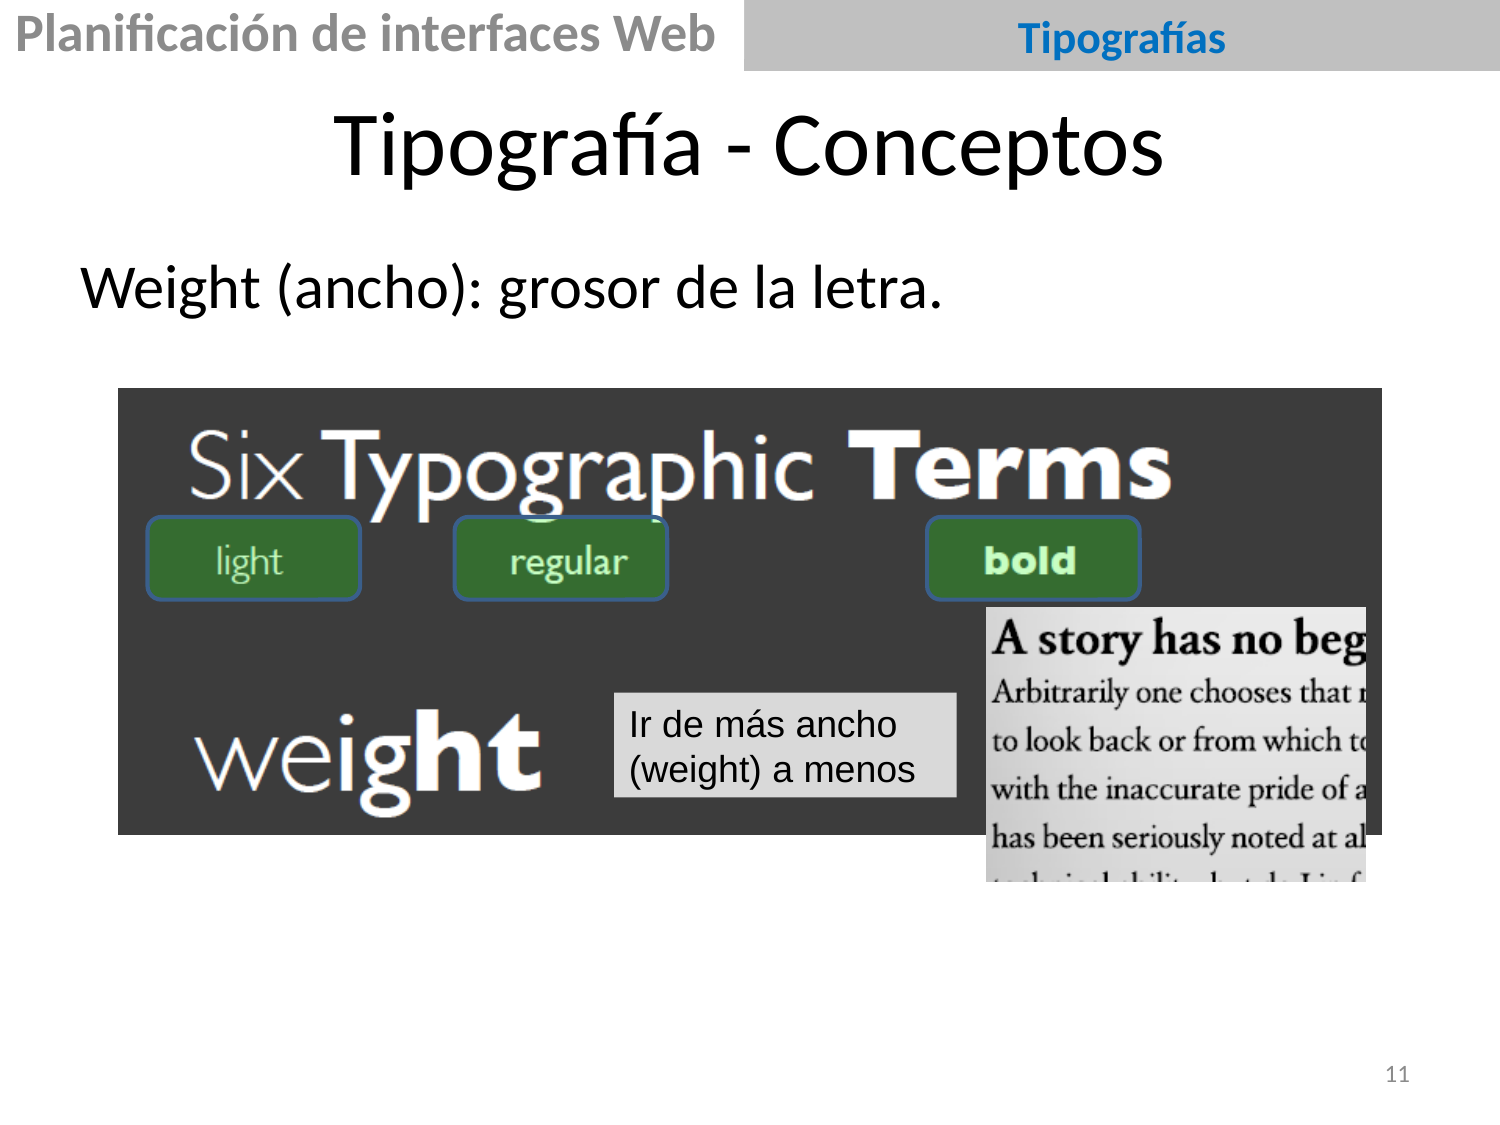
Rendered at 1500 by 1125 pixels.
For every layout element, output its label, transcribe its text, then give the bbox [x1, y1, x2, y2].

text_box [927, 516, 1140, 600]
slide_number <número> [1074, 1042, 1425, 1103]
title Tipografía - Conceptos [75, 60, 1425, 233]
text_box [454, 516, 668, 600]
picture [118, 388, 1382, 882]
title Tipografías [744, 0, 1500, 71]
title Planificación de interfaces Web [0, 0, 745, 60]
text_box [147, 516, 361, 600]
list Weight (ancho): grosor de la letra. [64, 238, 1436, 355]
text_box Ir de más ancho (weight) a menos [614, 692, 957, 798]
